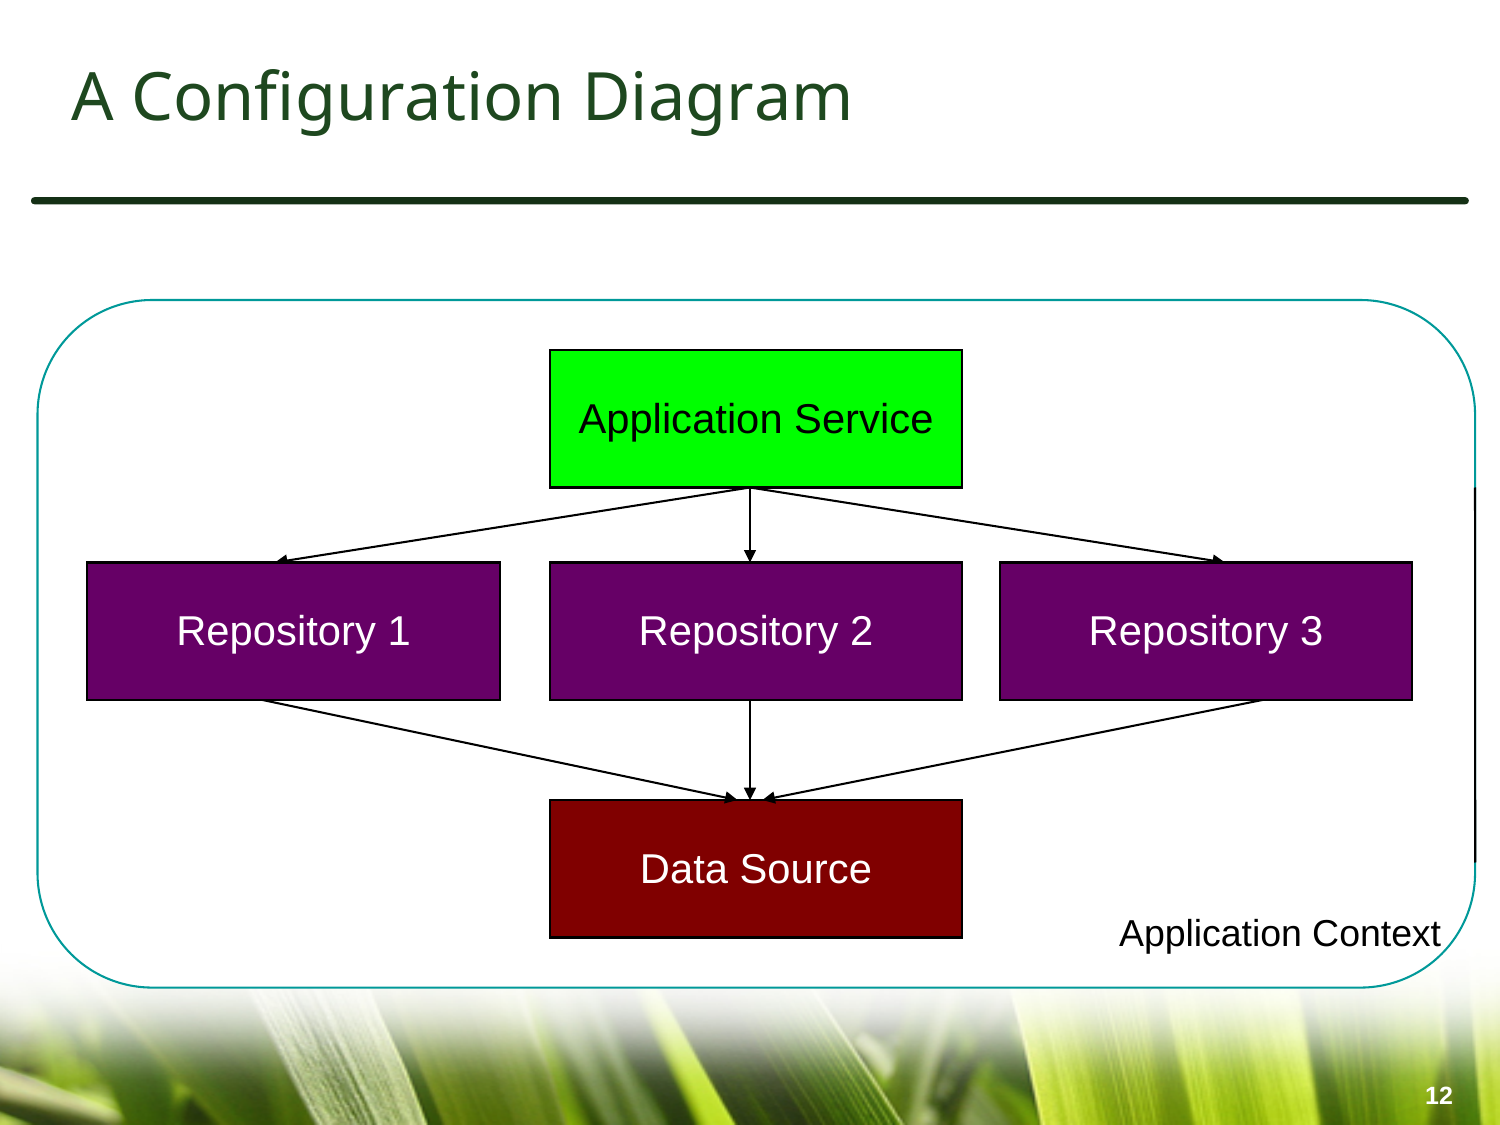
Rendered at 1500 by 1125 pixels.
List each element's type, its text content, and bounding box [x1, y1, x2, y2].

text_box Data Source [549, 800, 963, 938]
title A Configuration Diagram [56, 13, 1089, 176]
text_box Application Context [37, 299, 1476, 988]
picture [0, 944, 1500, 1125]
text_box Repository 2 [549, 562, 963, 700]
text_box Repository 3 [999, 562, 1413, 700]
text_box Application Service [549, 350, 963, 488]
text_box Repository 1 [87, 562, 500, 700]
